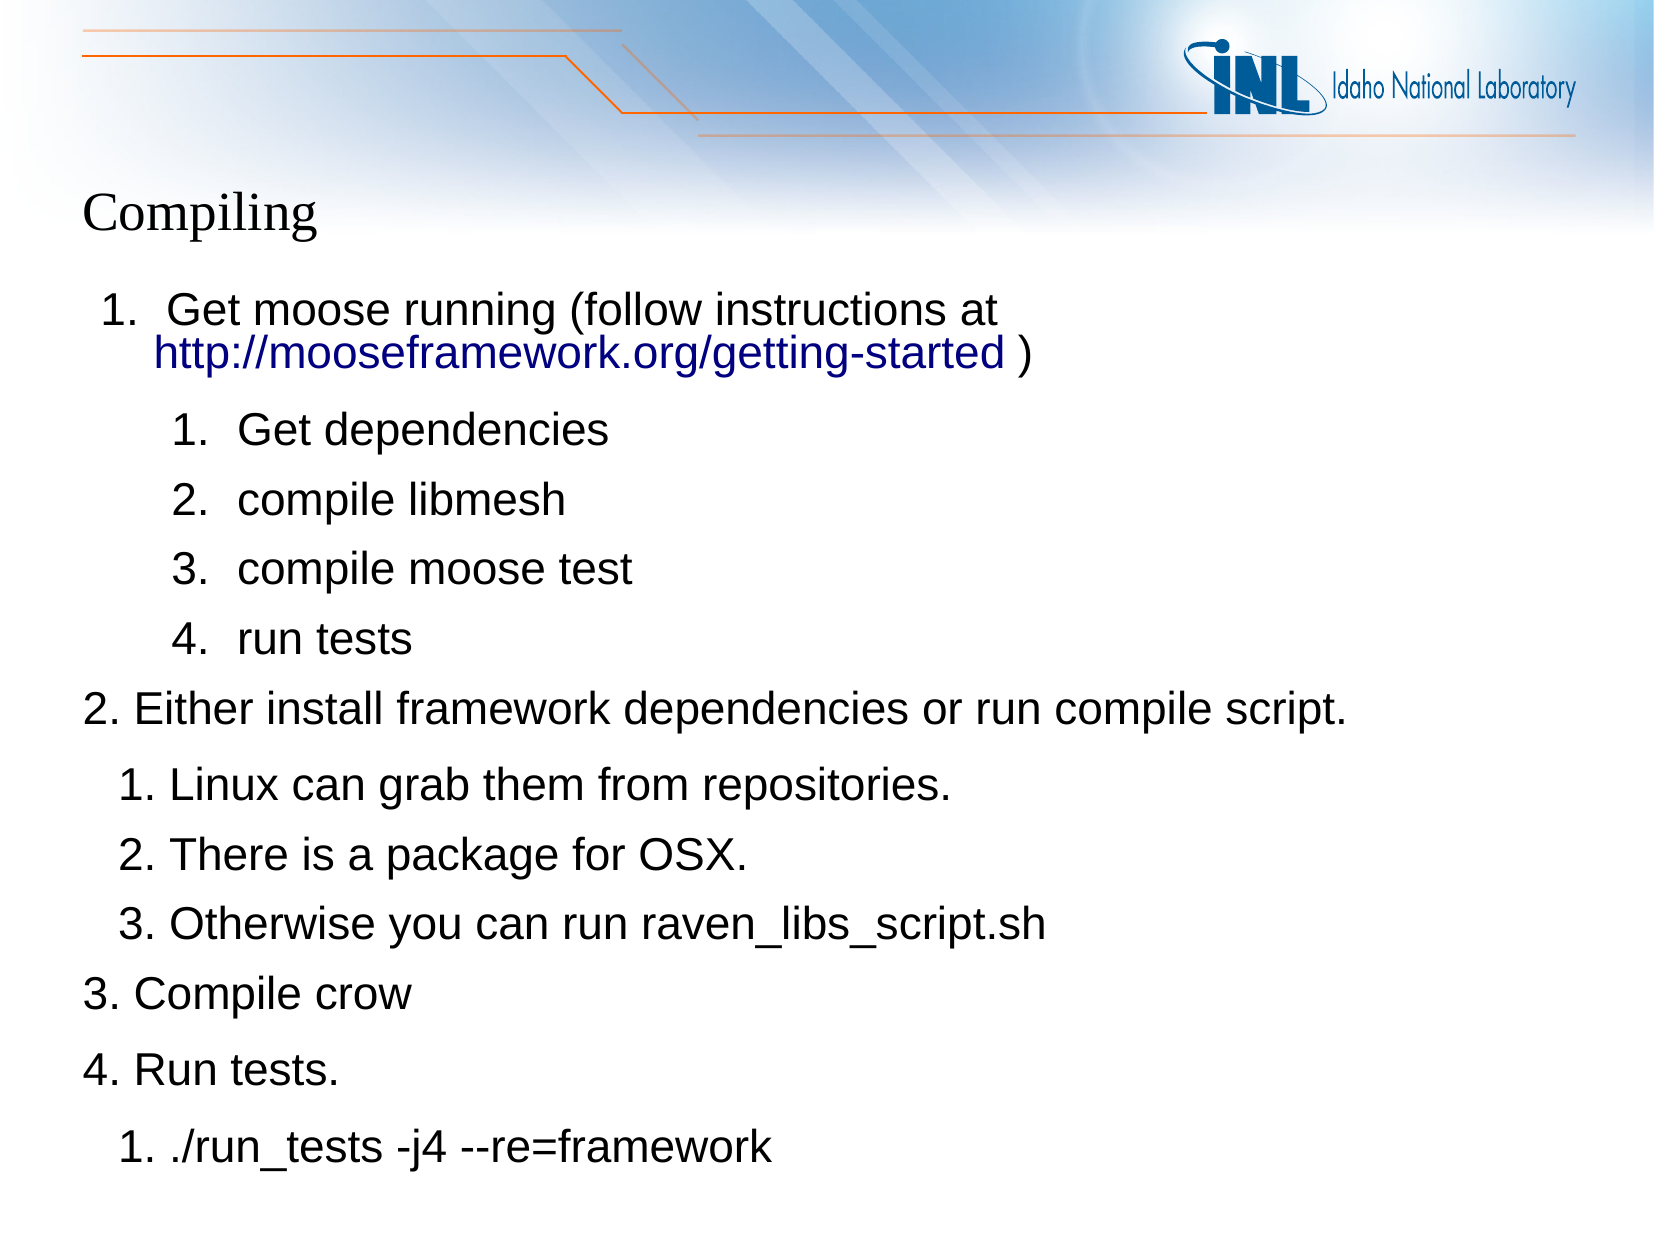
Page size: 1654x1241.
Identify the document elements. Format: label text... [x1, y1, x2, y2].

list Get moose running (follow instructions at http://mooseframework.org/getting-started ) Get dependencies compile libmesh compile moose test run tests Either install framework dependencies or run compile script. Linux can grab them from repositories. There is a package for OSX. Otherwise you can run raven_libs_script.sh Compile crow Run tests. ./run_tests -j4 --re=framework [82, 290, 1571, 1179]
title Compiling [82, 181, 1576, 248]
picture [0, 0, 1654, 1241]
